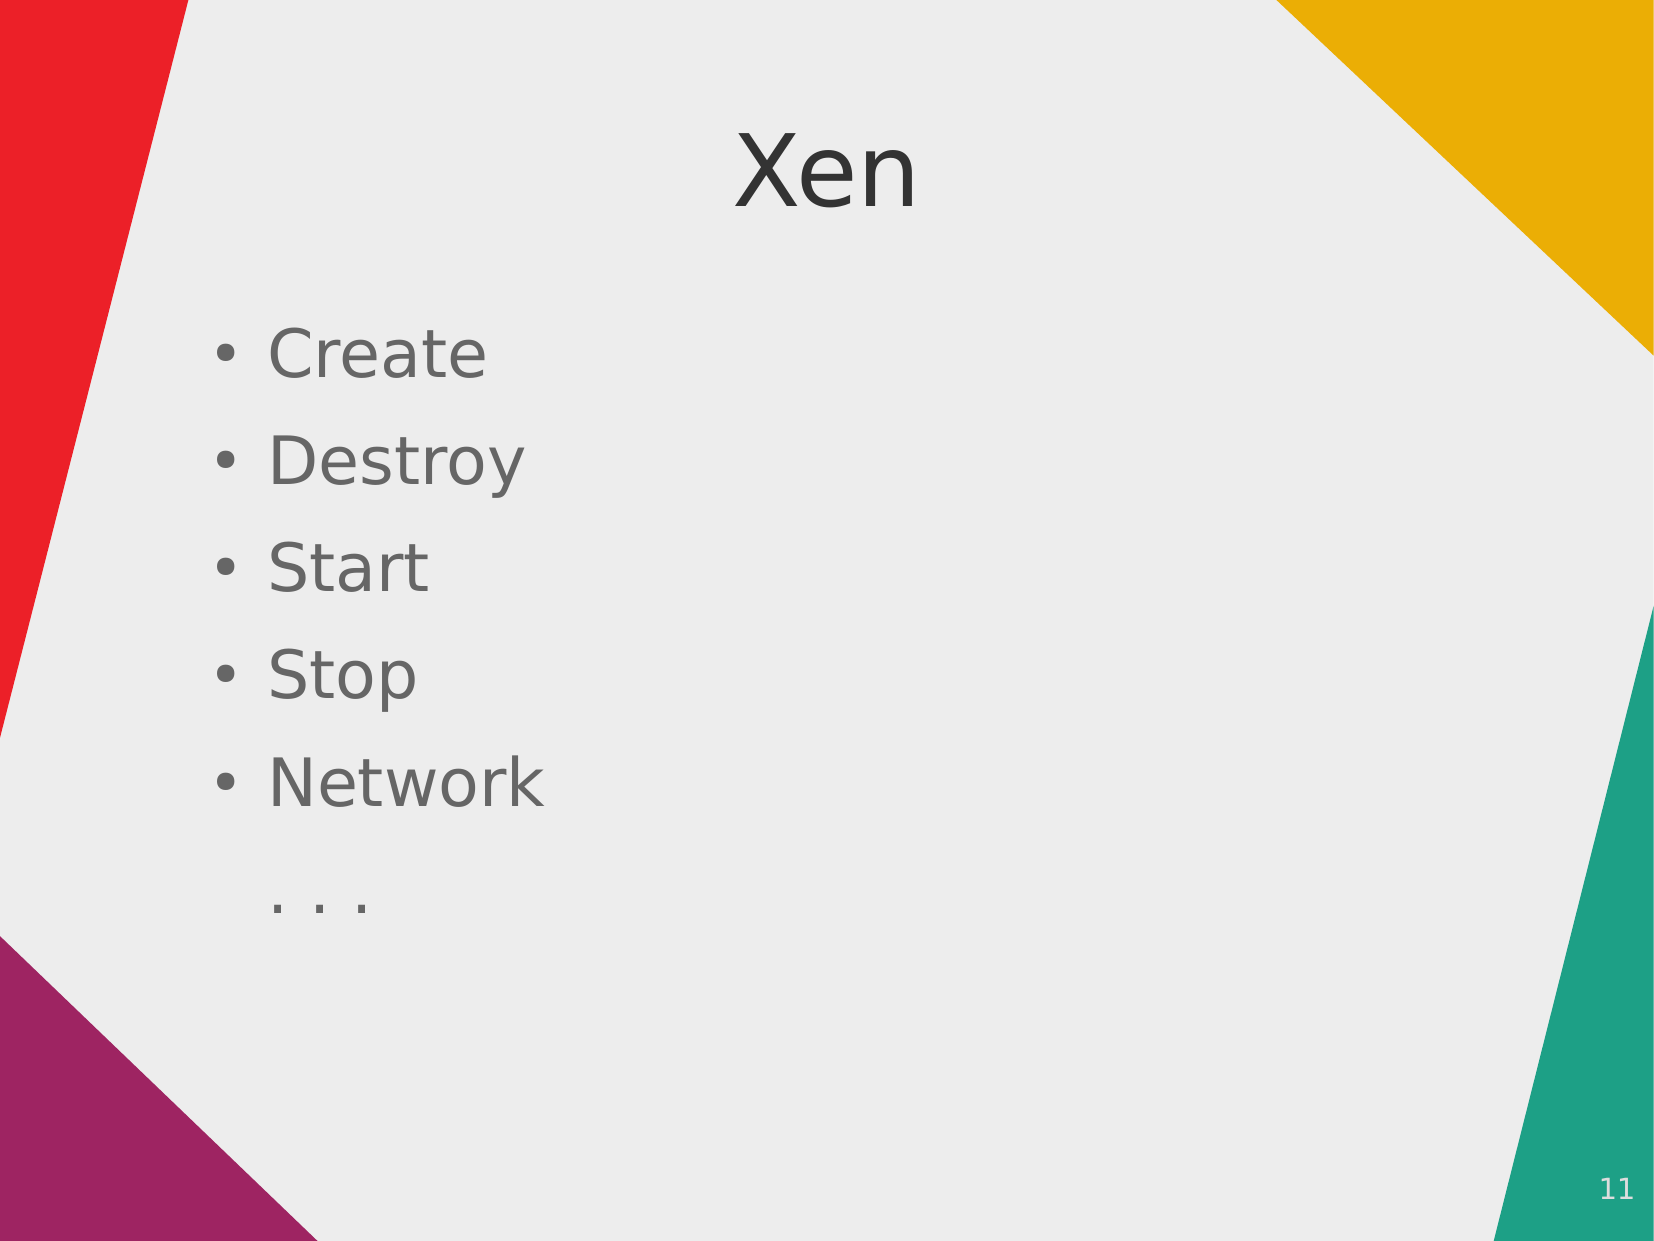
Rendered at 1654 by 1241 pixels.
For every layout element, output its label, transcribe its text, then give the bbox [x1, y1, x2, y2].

title Xen [114, 55, 1539, 288]
list Create Destroy Start Stop Network . . . [196, 315, 1606, 1096]
